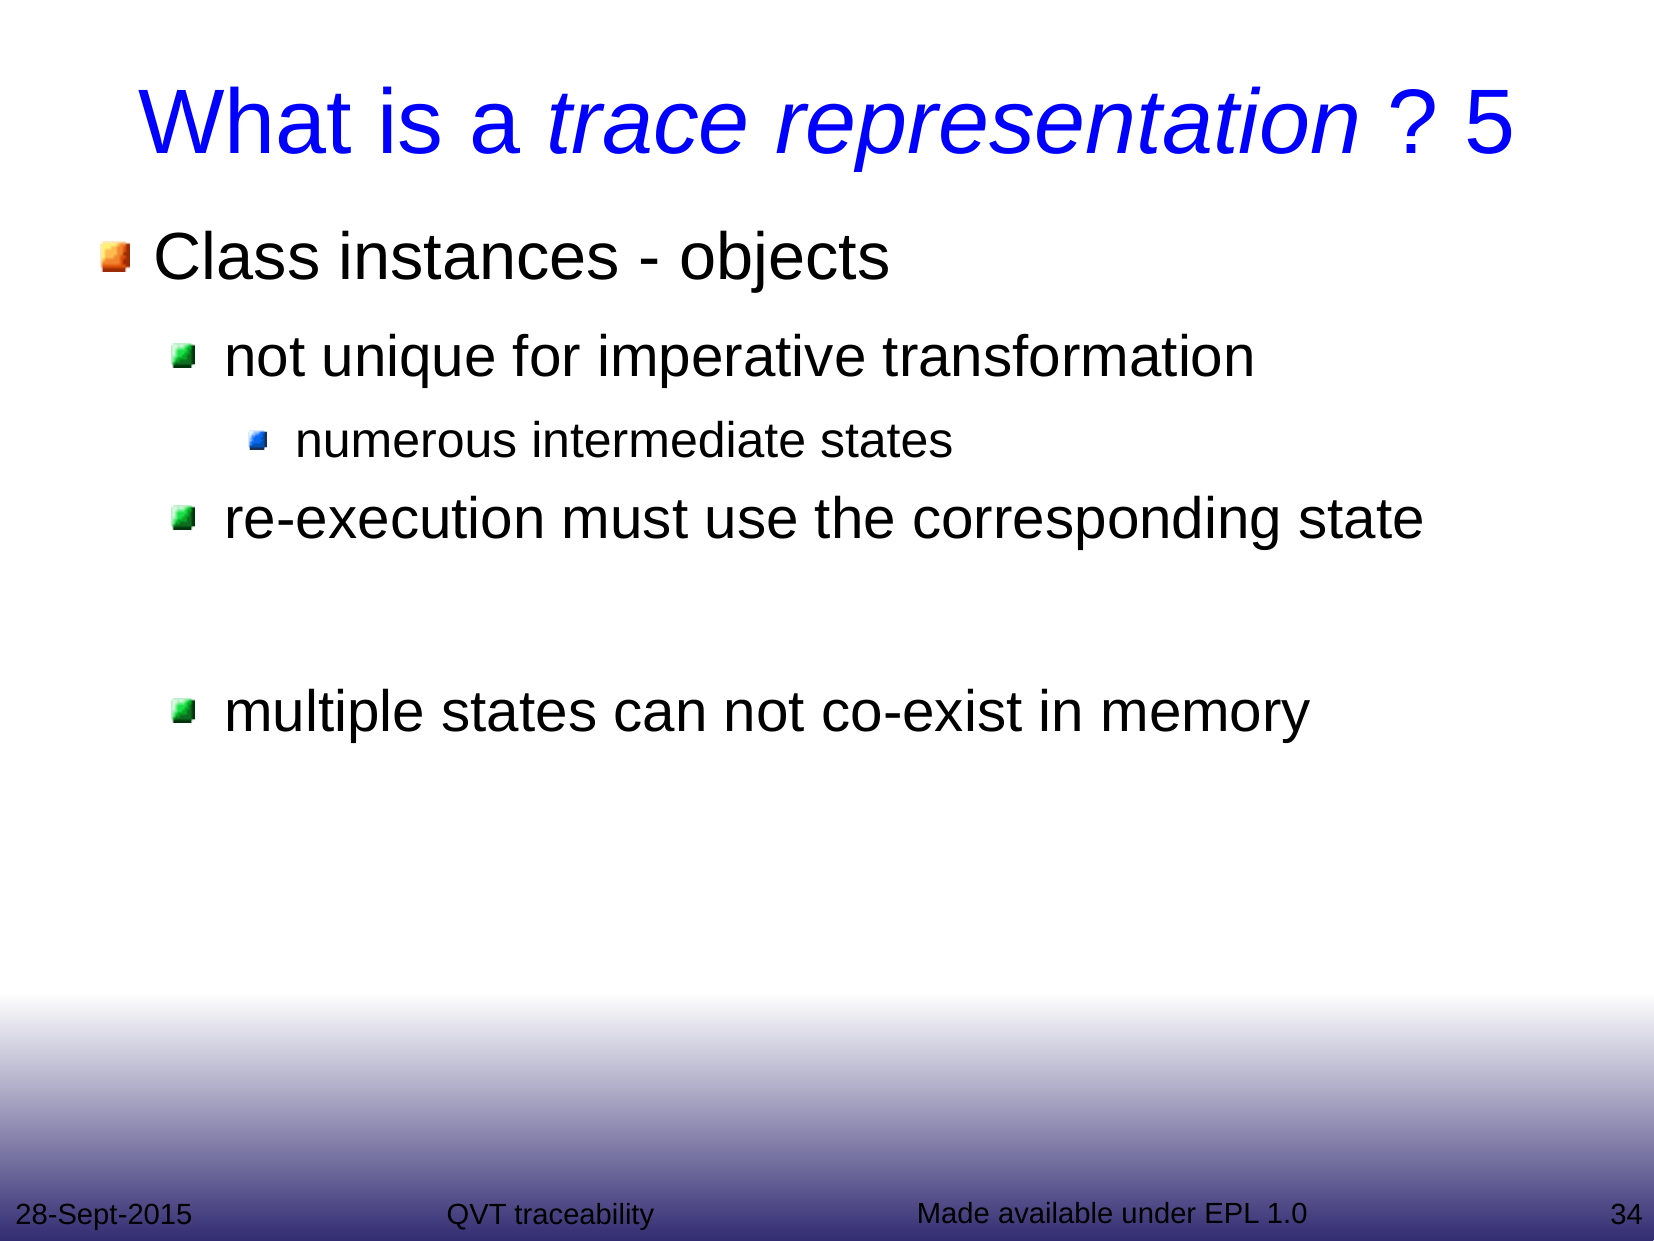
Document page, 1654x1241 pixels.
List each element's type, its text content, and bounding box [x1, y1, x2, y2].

title What is a trace representation ? 5 [82, 49, 1571, 195]
list Class instances - objects not unique for imperative transformation numerous intermediate states re-execution must use the corresponding state multiple states can not co-exist in memory [82, 218, 1571, 1130]
